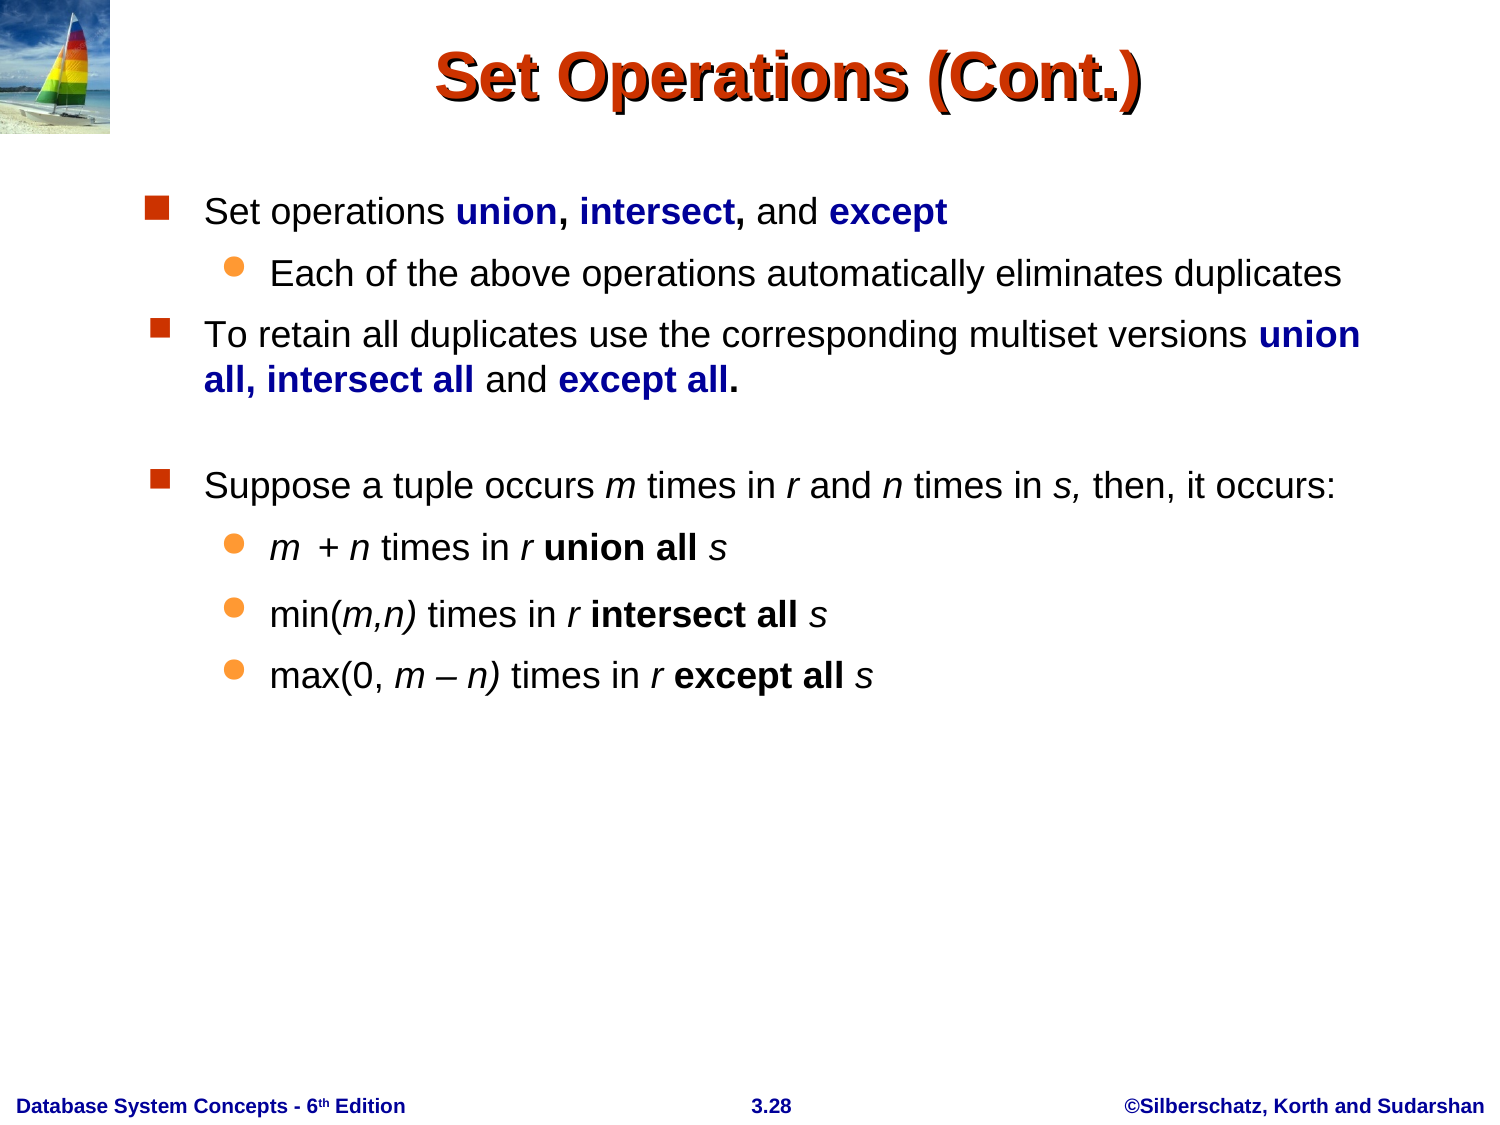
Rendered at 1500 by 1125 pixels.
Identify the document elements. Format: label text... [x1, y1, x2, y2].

title Set Operations (Cont.) [125, 19, 1451, 120]
list Set operations union, intersect, and except Each of the above operations automatically eliminates duplicates To retain all duplicates use the corresponding multiset versions union all, intersect all and except all. Suppose a tuple occurs m times in r and n times in s, then, it occurs: m + n times in r union all s min(m,n) times in r intersect all s max(0, m – n) times in r except all s [132, 179, 1390, 985]
picture [0, 0, 110, 134]
